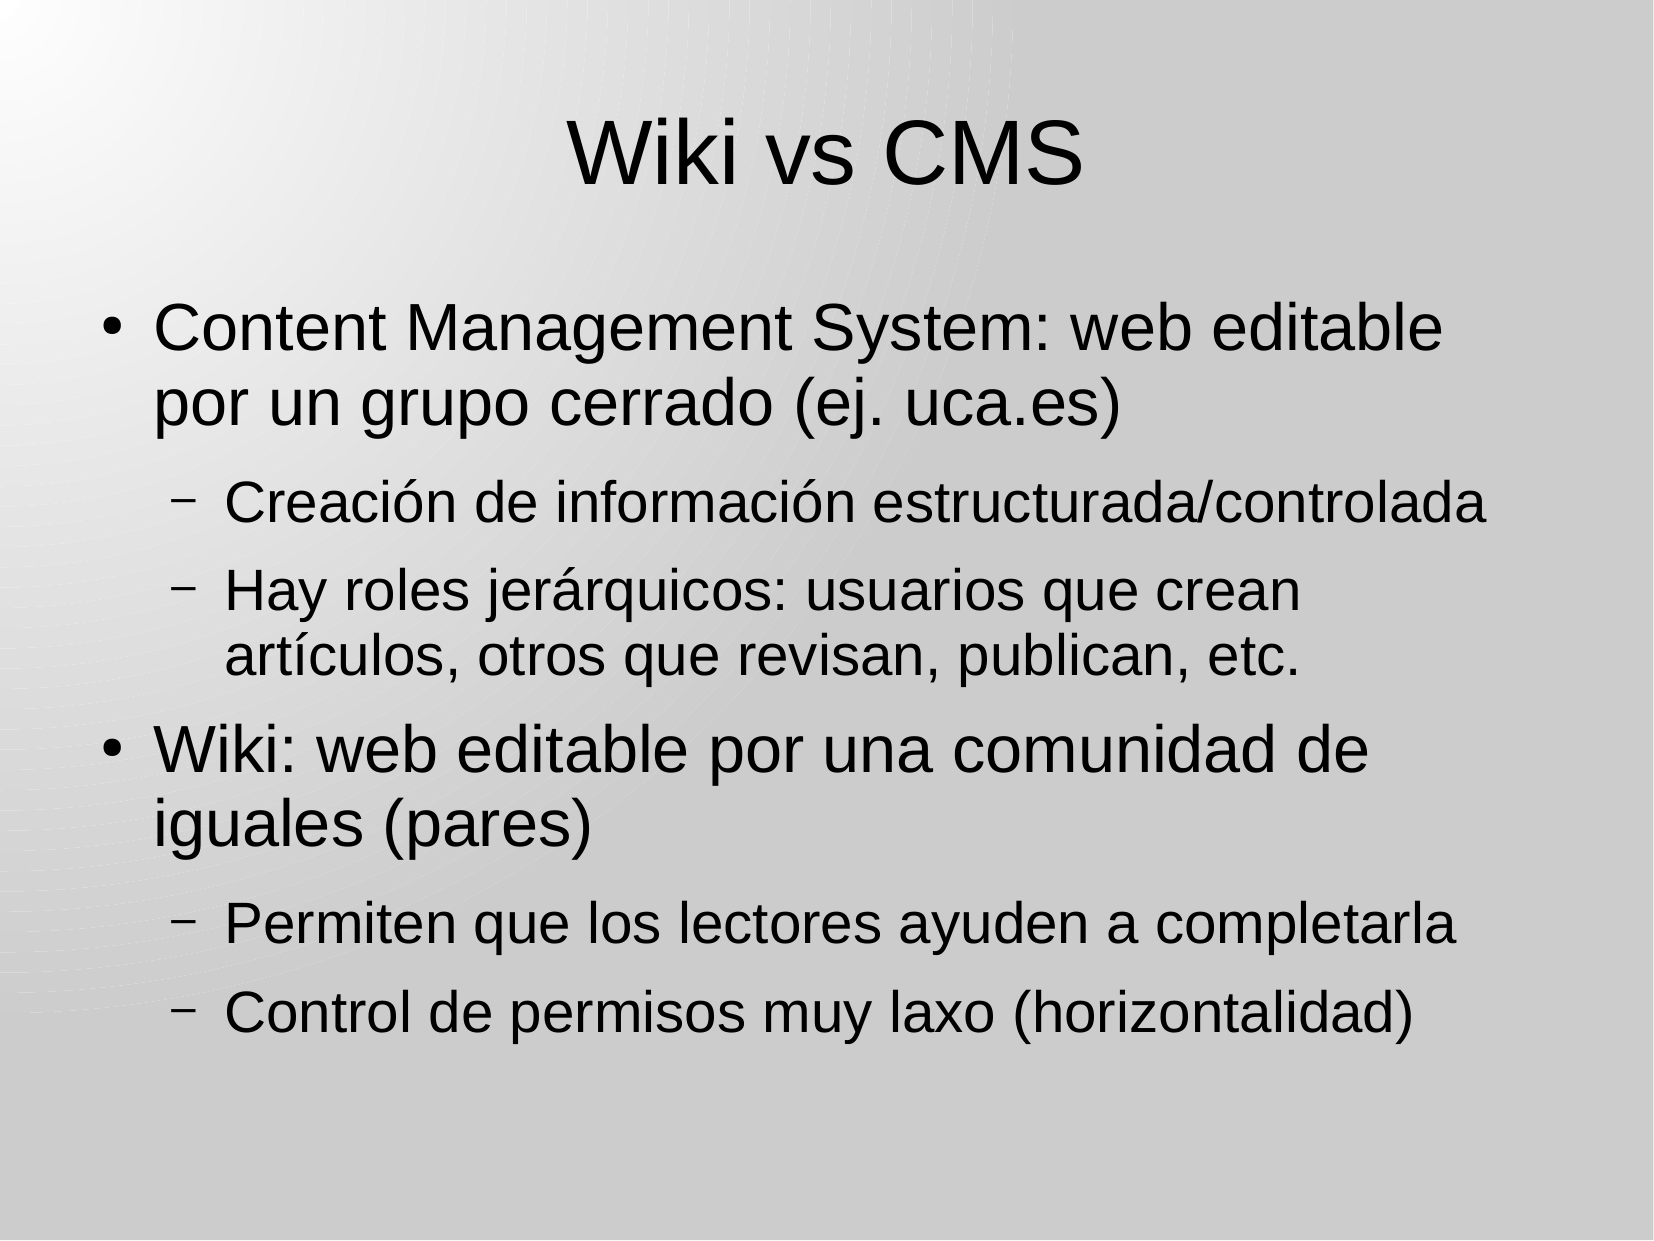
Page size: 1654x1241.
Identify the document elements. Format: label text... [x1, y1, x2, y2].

list Content Management System: web editable por un grupo cerrado (ej. uca.es) Creación de información estructurada/controlada Hay roles jerárquicos: usuarios que crean artículos, otros que revisan, publican, etc. Wiki: web editable por una comunidad de iguales (pares) Permiten que los lectores ayuden a completarla Control de permisos muy laxo (horizontalidad) [82, 290, 1538, 1109]
title Wiki vs CMS [82, 49, 1571, 257]
